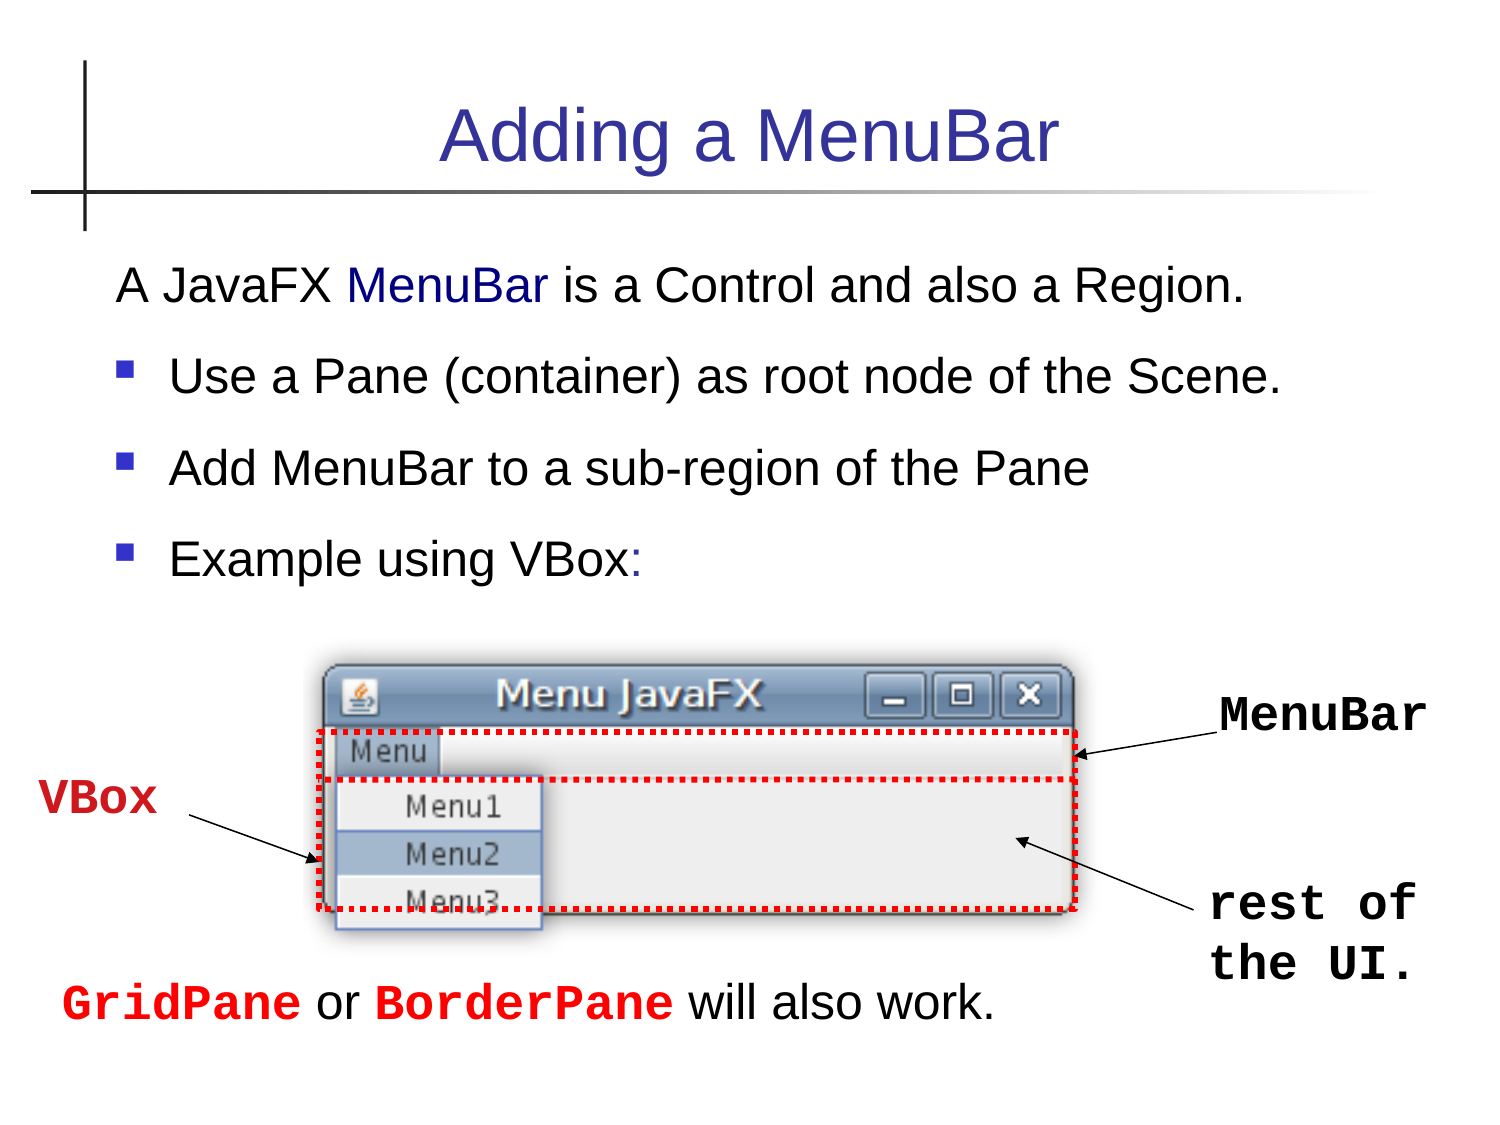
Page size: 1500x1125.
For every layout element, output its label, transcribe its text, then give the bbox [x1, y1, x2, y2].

text_box MenuBar [1204, 673, 1465, 748]
list A JavaFX MenuBar is a Control and also a Region. Use a Pane (container) as root node of the Scene. Add MenuBar to a sub-region of the Pane Example using VBox: [99, 244, 1399, 627]
picture [303, 637, 1108, 969]
text_box GridPane or BorderPane will also work. [47, 962, 1063, 1058]
text_box VBox [23, 755, 201, 851]
title Adding a MenuBar [100, 42, 1400, 185]
text_box rest of the UI. [1192, 862, 1489, 998]
